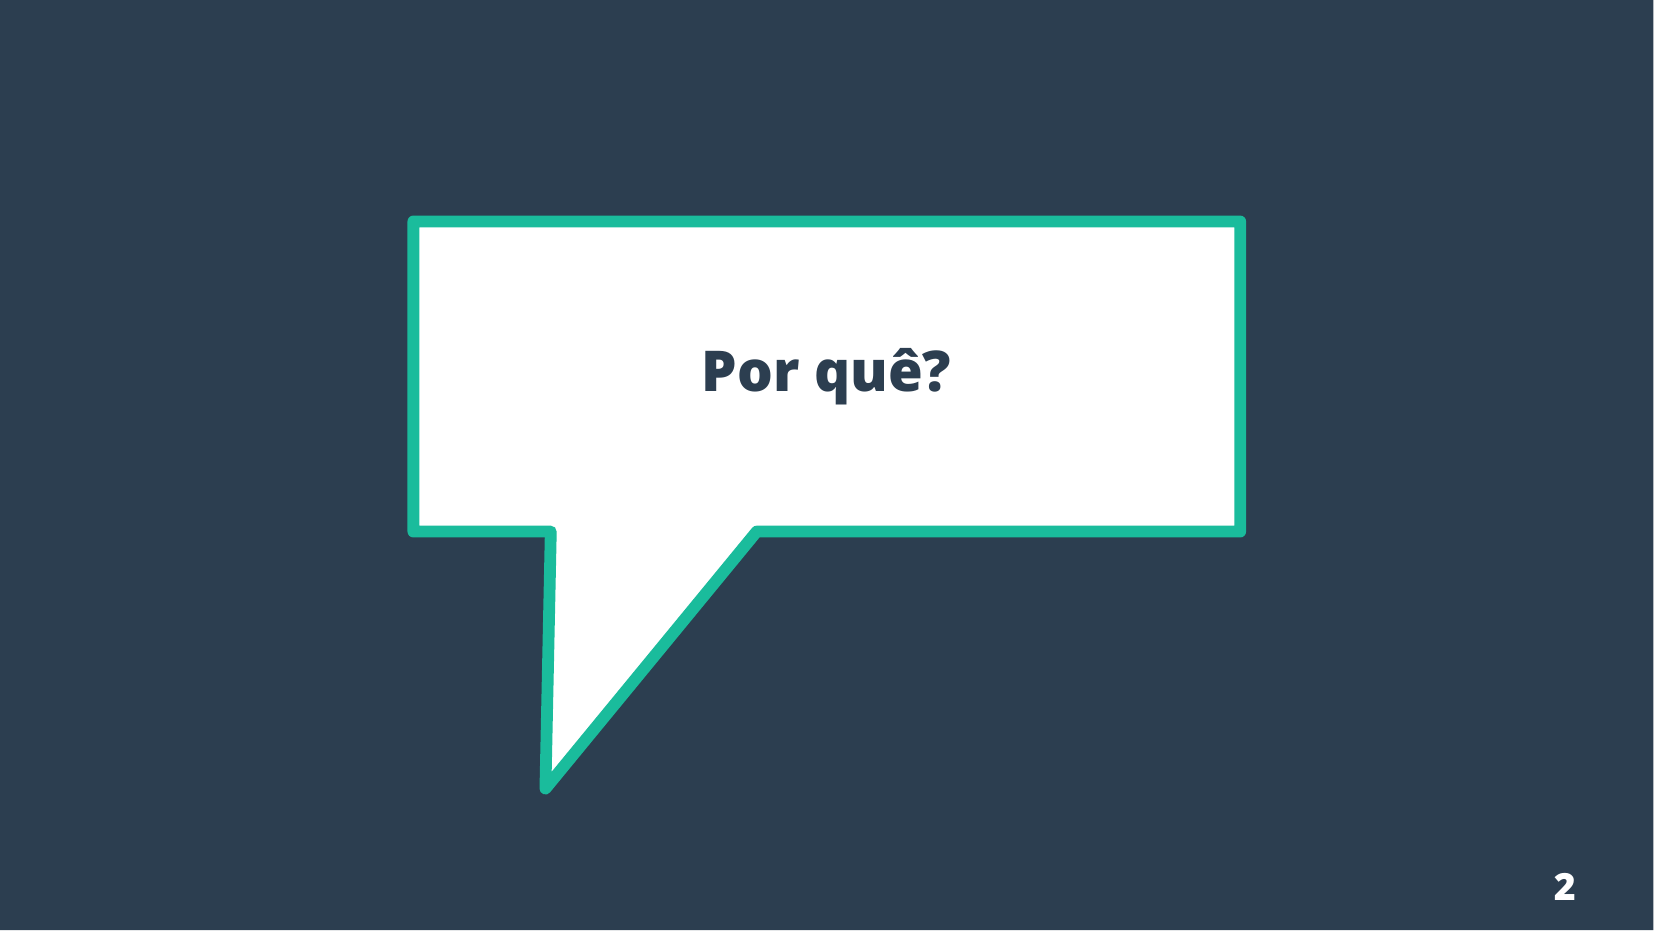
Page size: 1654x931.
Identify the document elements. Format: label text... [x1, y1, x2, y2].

title Por quê? [442, 236, 1211, 502]
